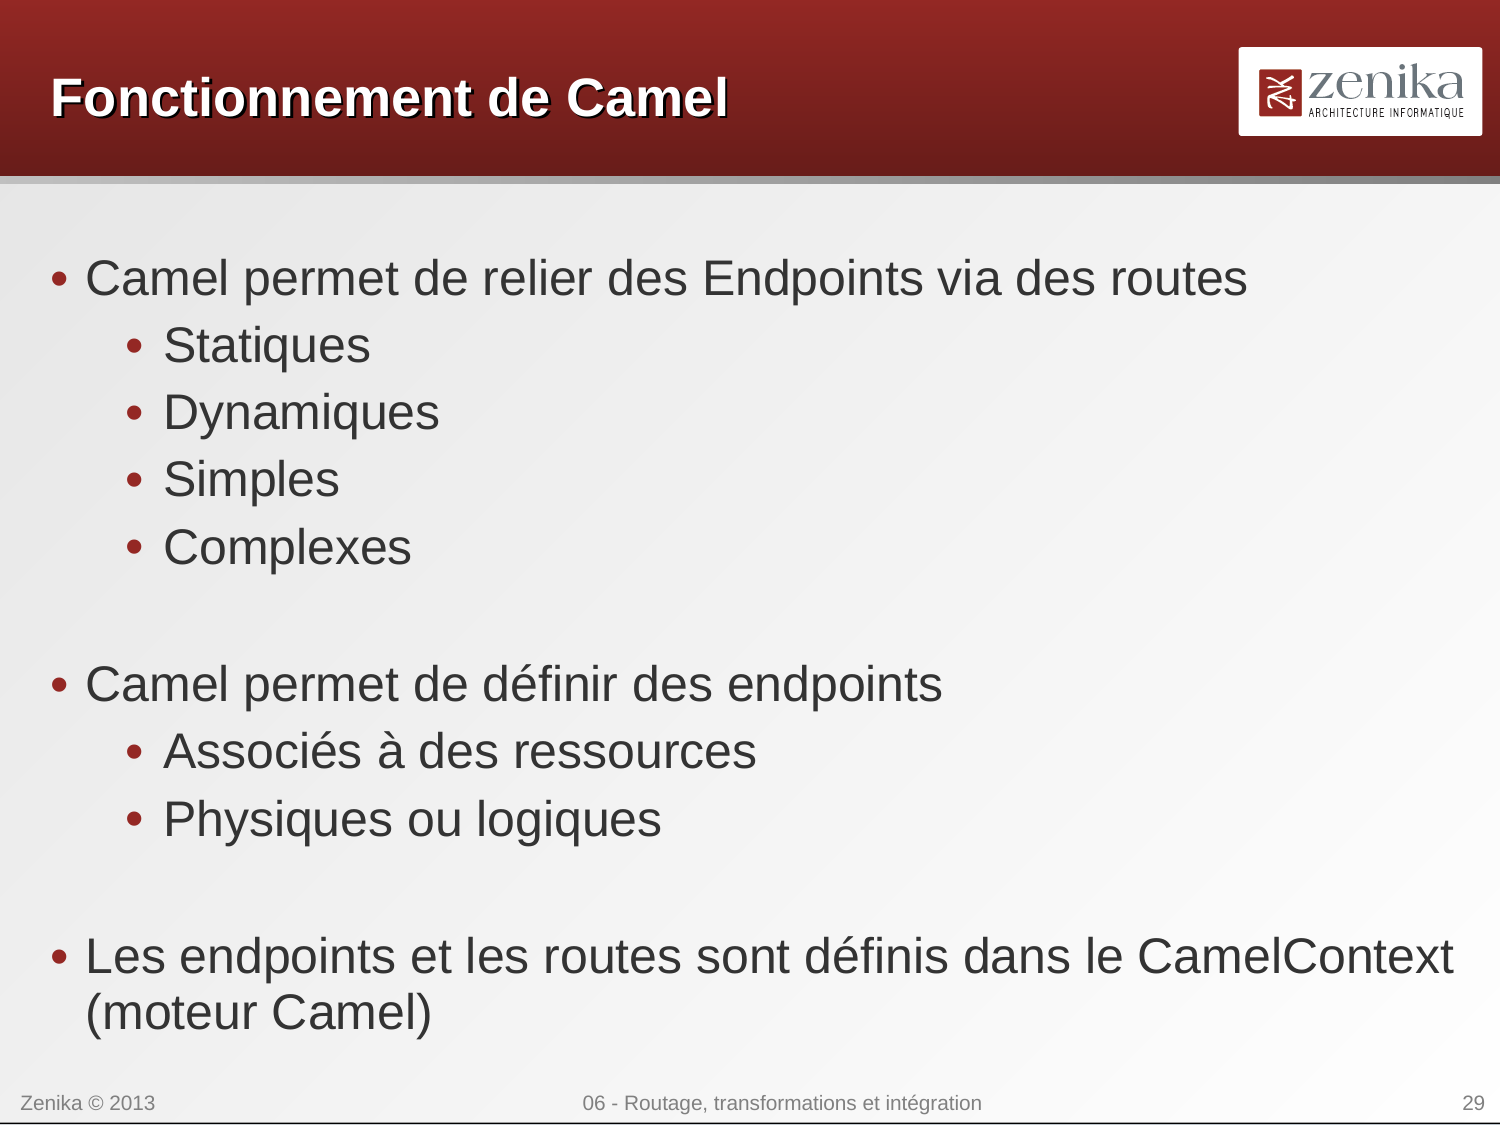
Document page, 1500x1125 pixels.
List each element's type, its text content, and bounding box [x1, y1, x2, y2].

picture [1257, 58, 1464, 125]
list Camel permet de relier des Endpoints via des routes Statiques Dynamiques Simples Complexes Camel permet de définir des endpoints Associés à des ressources Physiques ou logiques Les endpoints et les routes sont définis dans le CamelContext (moteur Camel) [50, 250, 1477, 1064]
title Fonctionnement de Camel [50, 22, 1206, 172]
